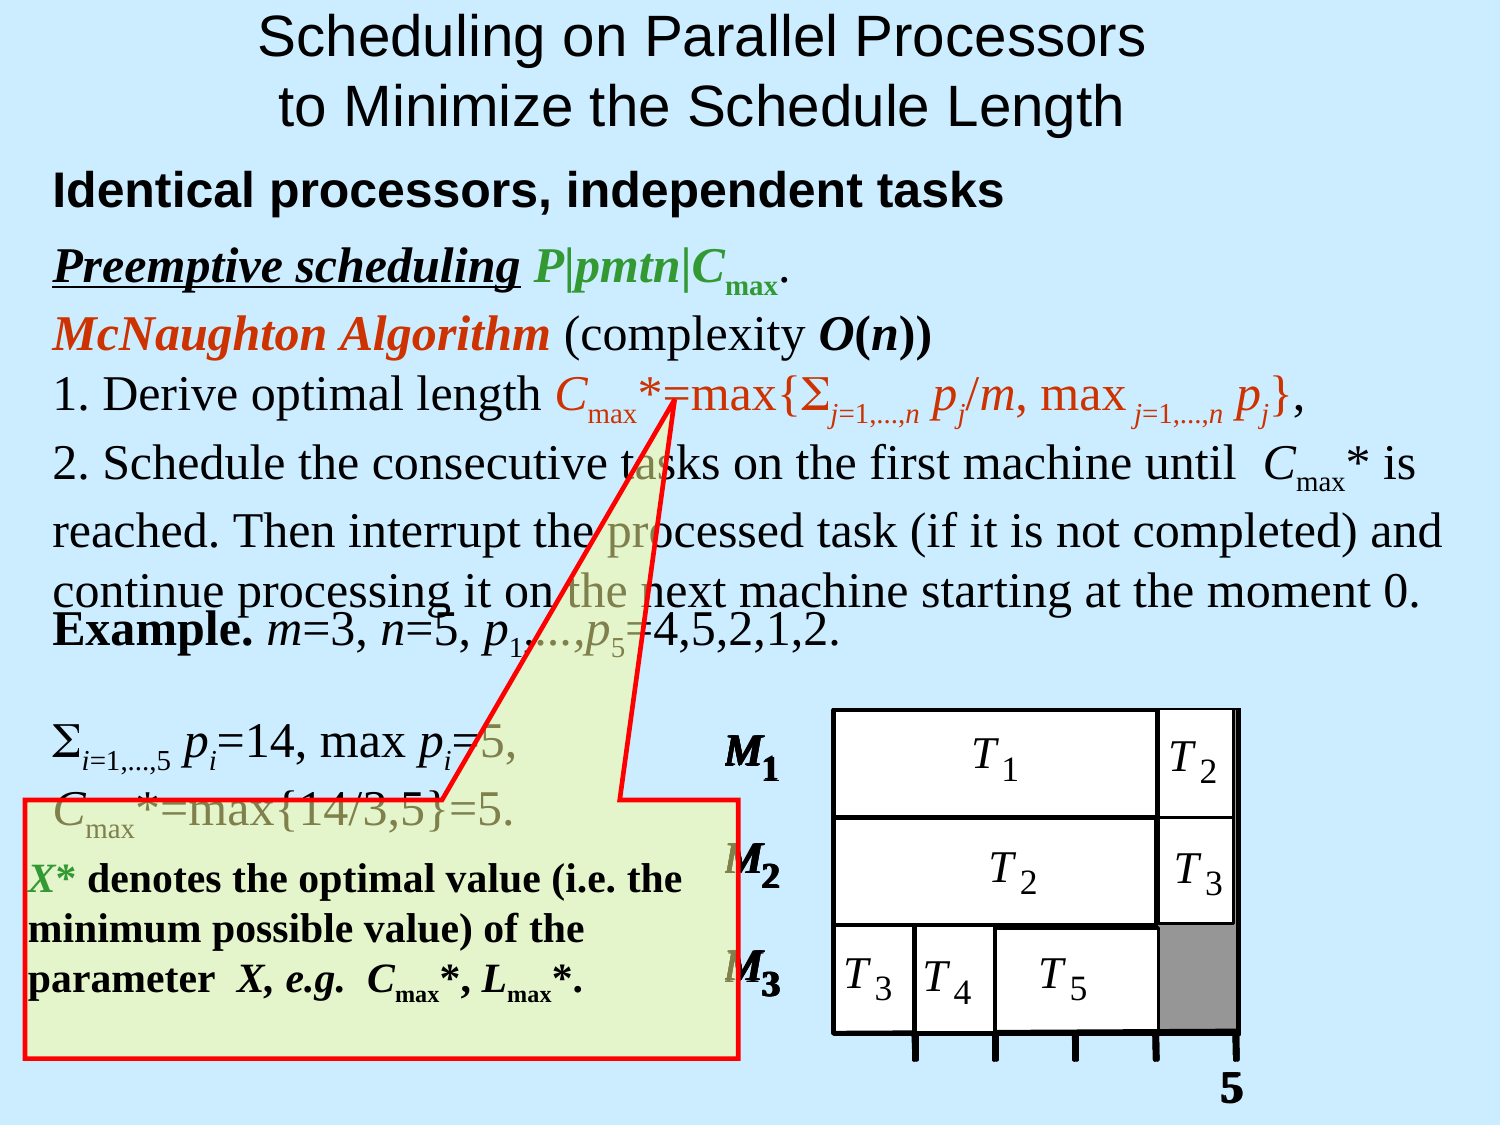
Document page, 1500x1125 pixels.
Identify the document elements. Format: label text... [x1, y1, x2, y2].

text_box Example. m=3, n=5, p1,...,p5=4,5,2,1,2. [638, 587, 1500, 672]
text_box i=1,...,5 pi=14, max pi=5, Cmax*=max{14/3,5}=5. [37, 699, 500, 799]
text_box Identical processors, independent tasks [37, 149, 1500, 224]
text_box Preemptive scheduling P|pmtn|Cmax. McNaughton Algorithm (complexity O(n)) 1. Derive optimal length Cmax*=max{j=1,...,n pj/m, max j=1,...,n pj}, 2. Schedule the consecutive tasks on the first machine until Cmax* is reached. Then interrupt the processed task (if it is not completed) and continue processing it on the next machine starting at the moment 0. [37, 224, 1500, 587]
text_box Example. m=3, n=5, p1,...,p5=4,5,2,1,2. [37, 587, 565, 672]
title Scheduling on Parallel Processors to Minimize the Schedule Length [0, 31, 1459, 175]
text_box X* denotes the optimal value (i.e. the minimum possible value) of the parameter X, e.g. Cmax*, Lmax*. [24, 399, 739, 1059]
chart [725, 708, 1263, 1125]
